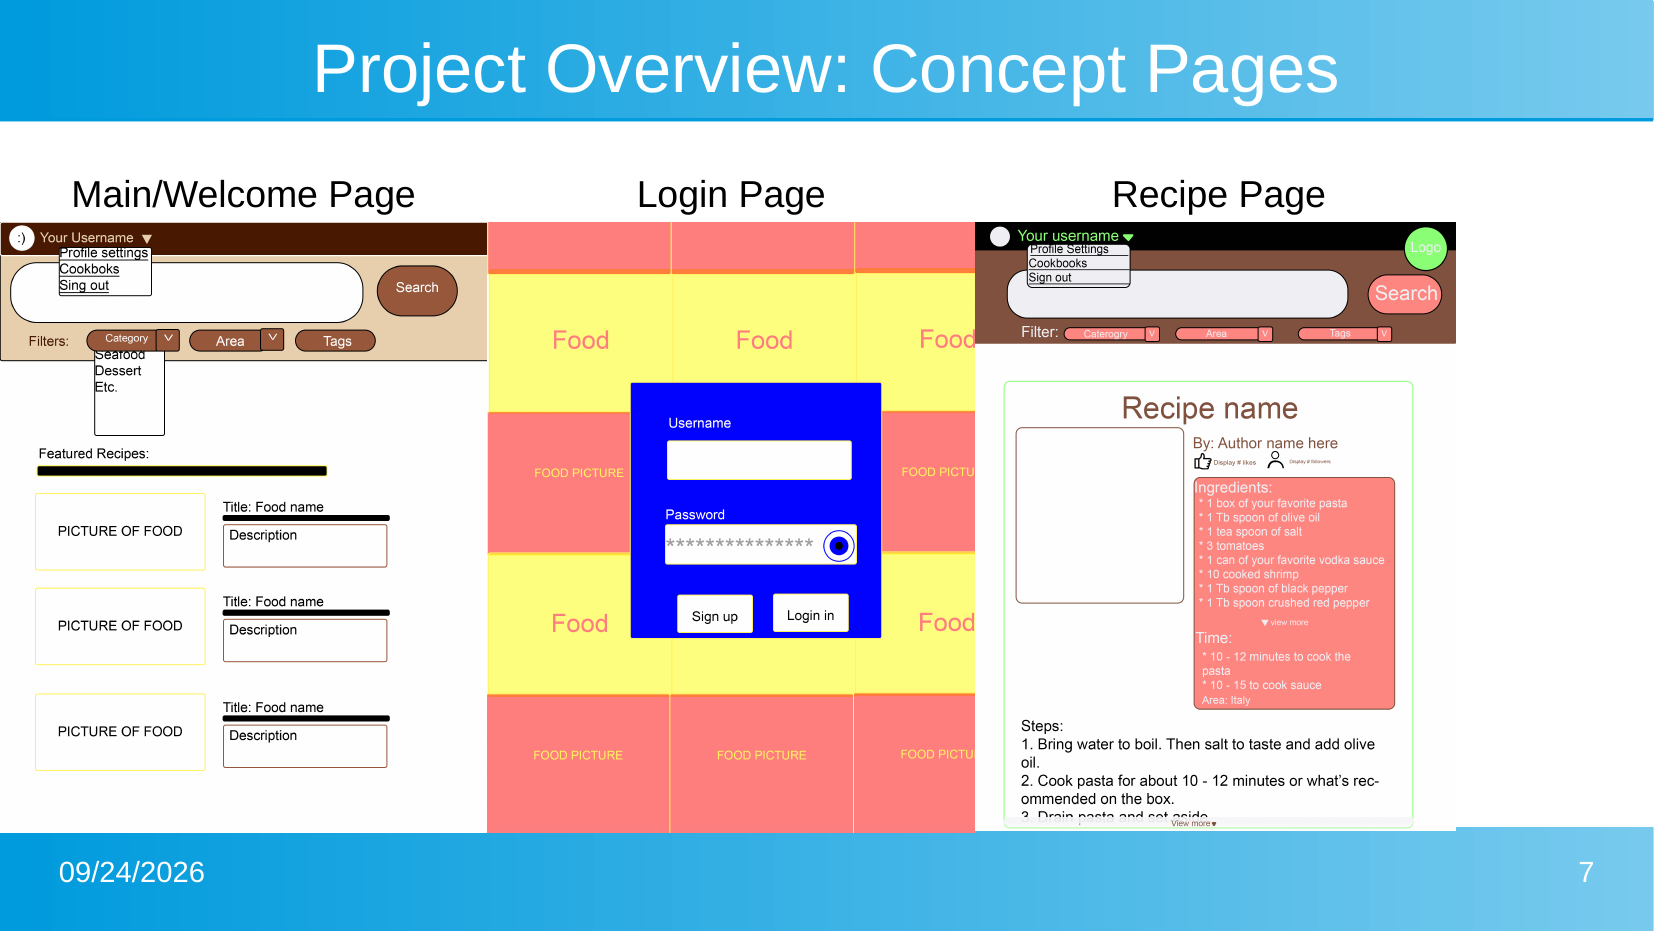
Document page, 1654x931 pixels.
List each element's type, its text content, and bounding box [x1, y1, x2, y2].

picture [0, 223, 1456, 833]
text_box Main/Welcome Page [0, 166, 487, 223]
text_box Login Page [487, 166, 975, 223]
text_box Recipe Page [975, 166, 1463, 223]
title Project Overview: Concept Pages [59, 29, 1595, 108]
